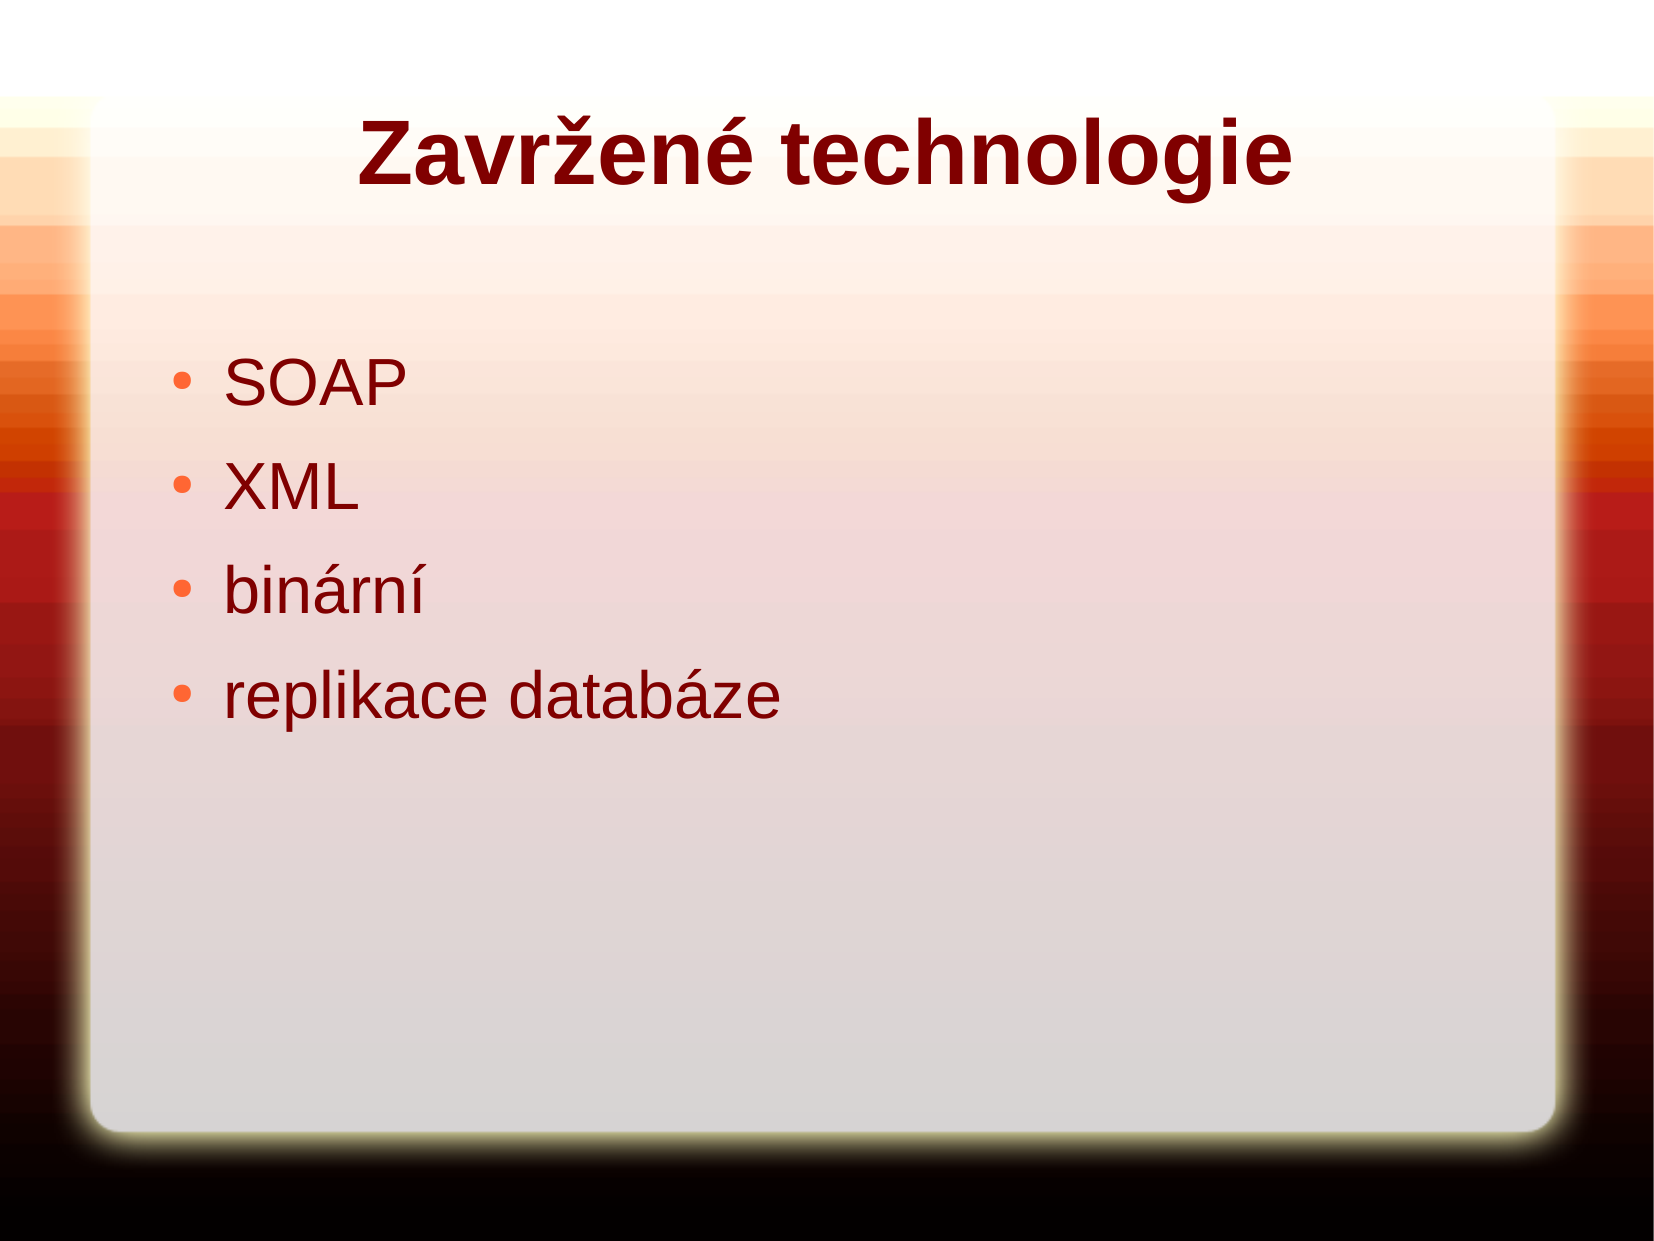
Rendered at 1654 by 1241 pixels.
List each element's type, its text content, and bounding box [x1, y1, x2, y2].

list SOAP XML binární replikace databáze [152, 344, 1534, 1127]
title Zavržené technologie [118, 49, 1536, 257]
picture [0, 0, 1654, 1241]
